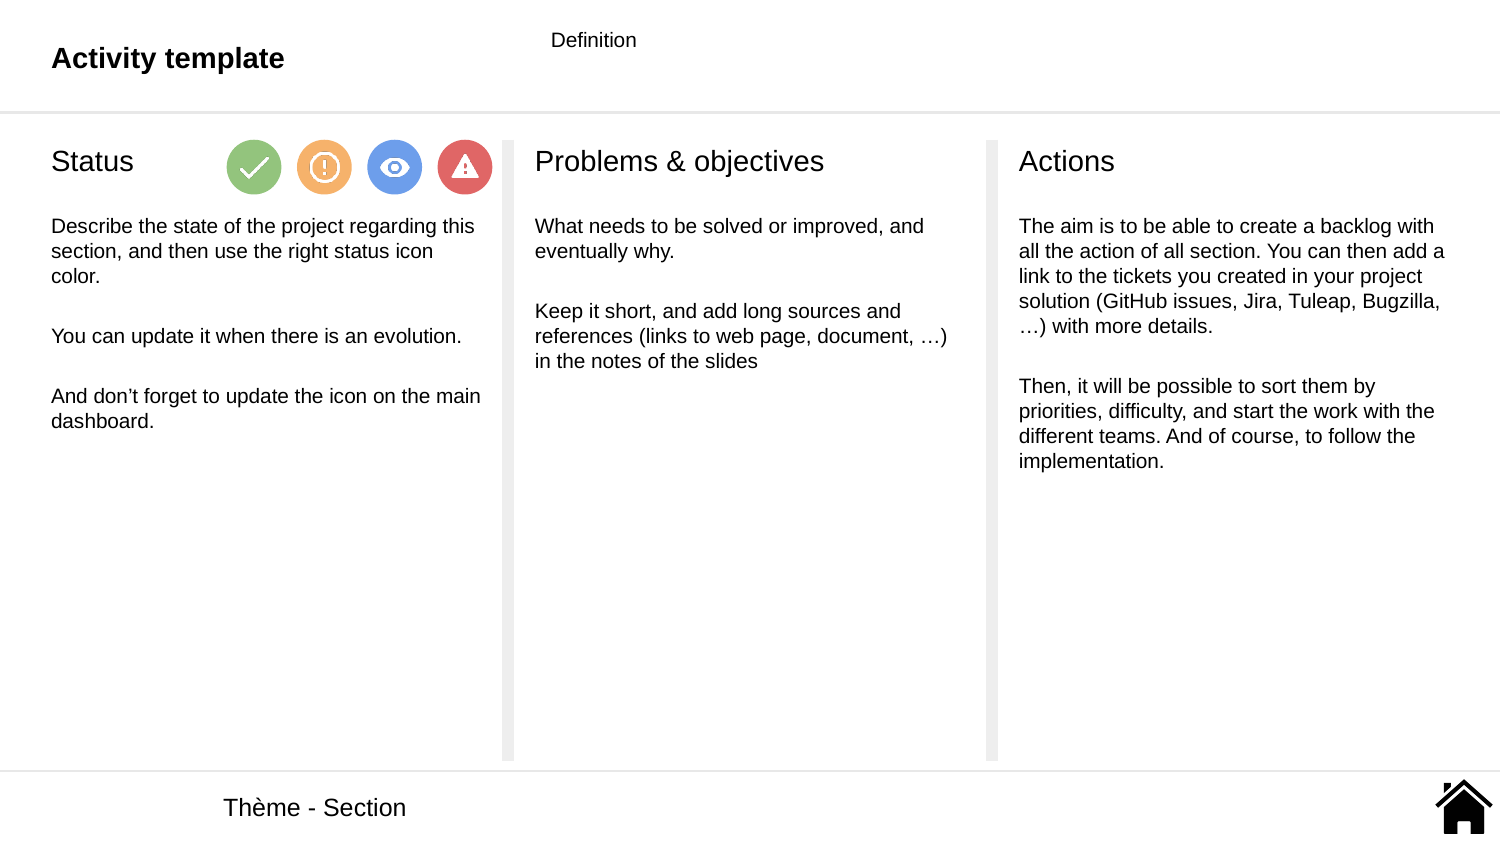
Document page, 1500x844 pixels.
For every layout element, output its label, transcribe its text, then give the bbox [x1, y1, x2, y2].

picture [233, 146, 275, 188]
text_box [275, 149, 282, 185]
text_box [367, 139, 423, 195]
list Thème - Section [211, 769, 1430, 844]
text_box [226, 149, 233, 185]
list Problems & objectives What needs to be solved or improved, and eventually why. Keep it short, and add long sources and references (links to web page, document, …) in the notes of the slides [523, 131, 977, 769]
text_box [236, 188, 272, 195]
title Activity template [39, 15, 524, 98]
list Status Describe the state of the project regarding this section, and then use the right status icon color. You can update it when there is an evolution. And don’t forget to update the icon on the main dashboard. [39, 131, 493, 770]
picture [449, 149, 481, 182]
text_box [437, 139, 493, 195]
list Actions The aim is to be able to create a backlog with all the action of all section. You can then add a link to the tickets you created in your project solution (GitHub issues, Jira, Tuleap, Bugzilla, …) with more details. Then, it will be possible to sort them by priorities, difficulty, and start the work with the different teams. And of course, to follow the implementation. [1007, 131, 1461, 770]
text_box [296, 139, 352, 195]
picture [378, 152, 411, 184]
picture [1435, 779, 1493, 834]
list Definition [539, 15, 1461, 98]
text_box [236, 139, 272, 146]
picture [306, 148, 343, 186]
